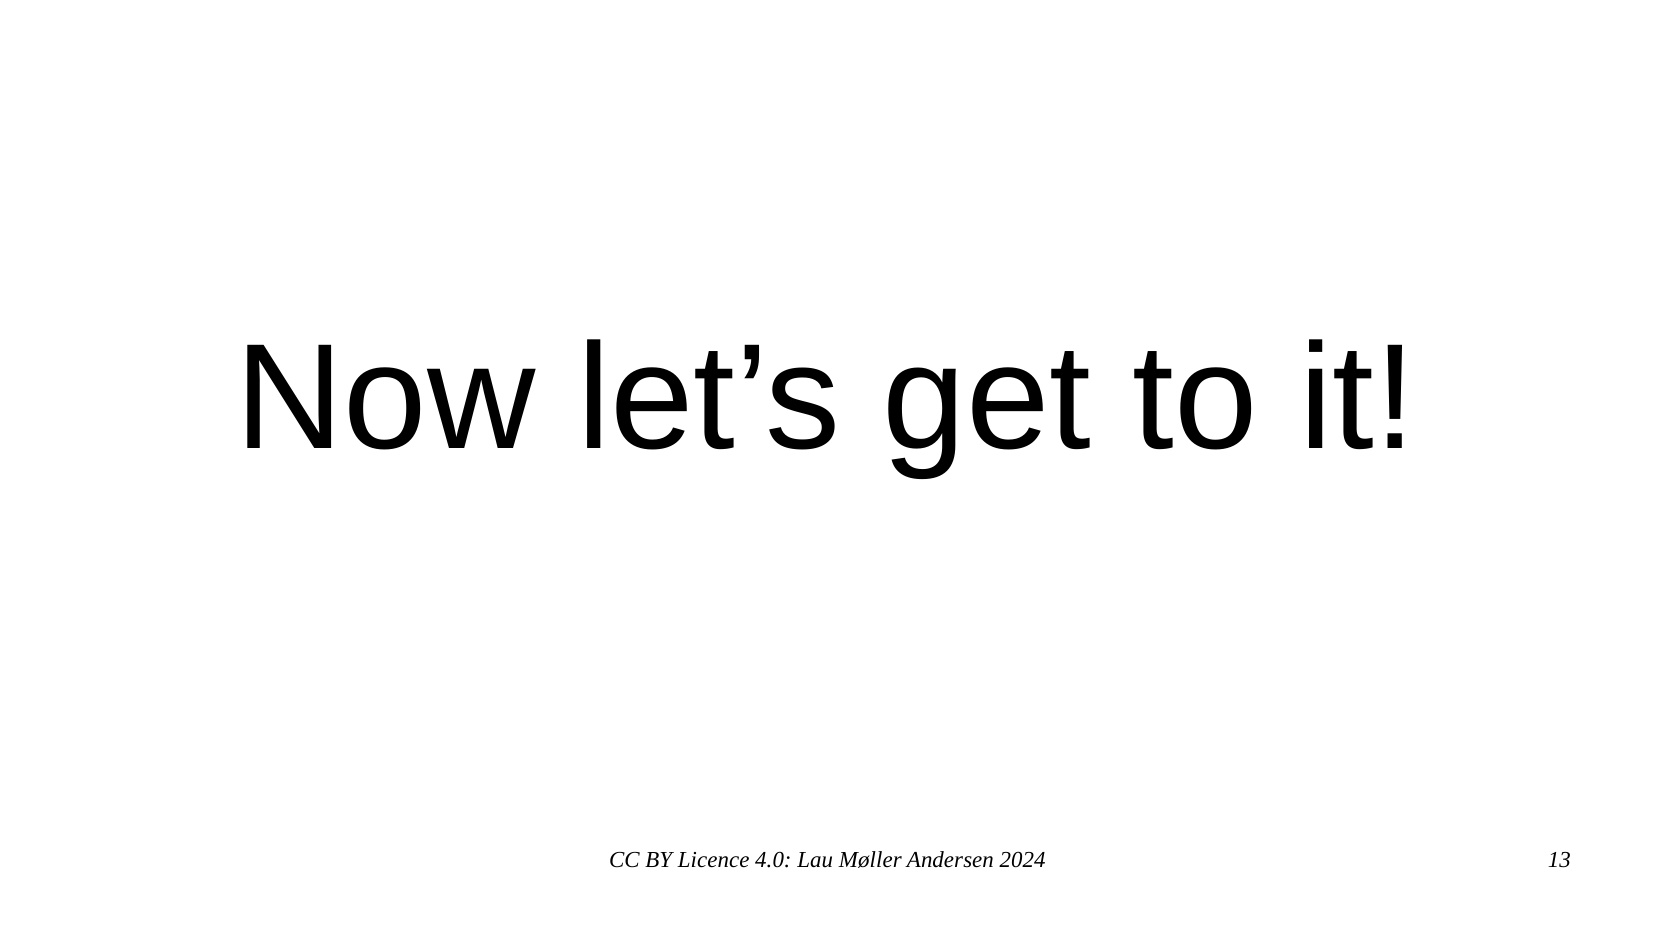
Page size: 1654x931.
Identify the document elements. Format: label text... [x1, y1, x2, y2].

subtitle Now let’s get to it! [82, 37, 1571, 757]
